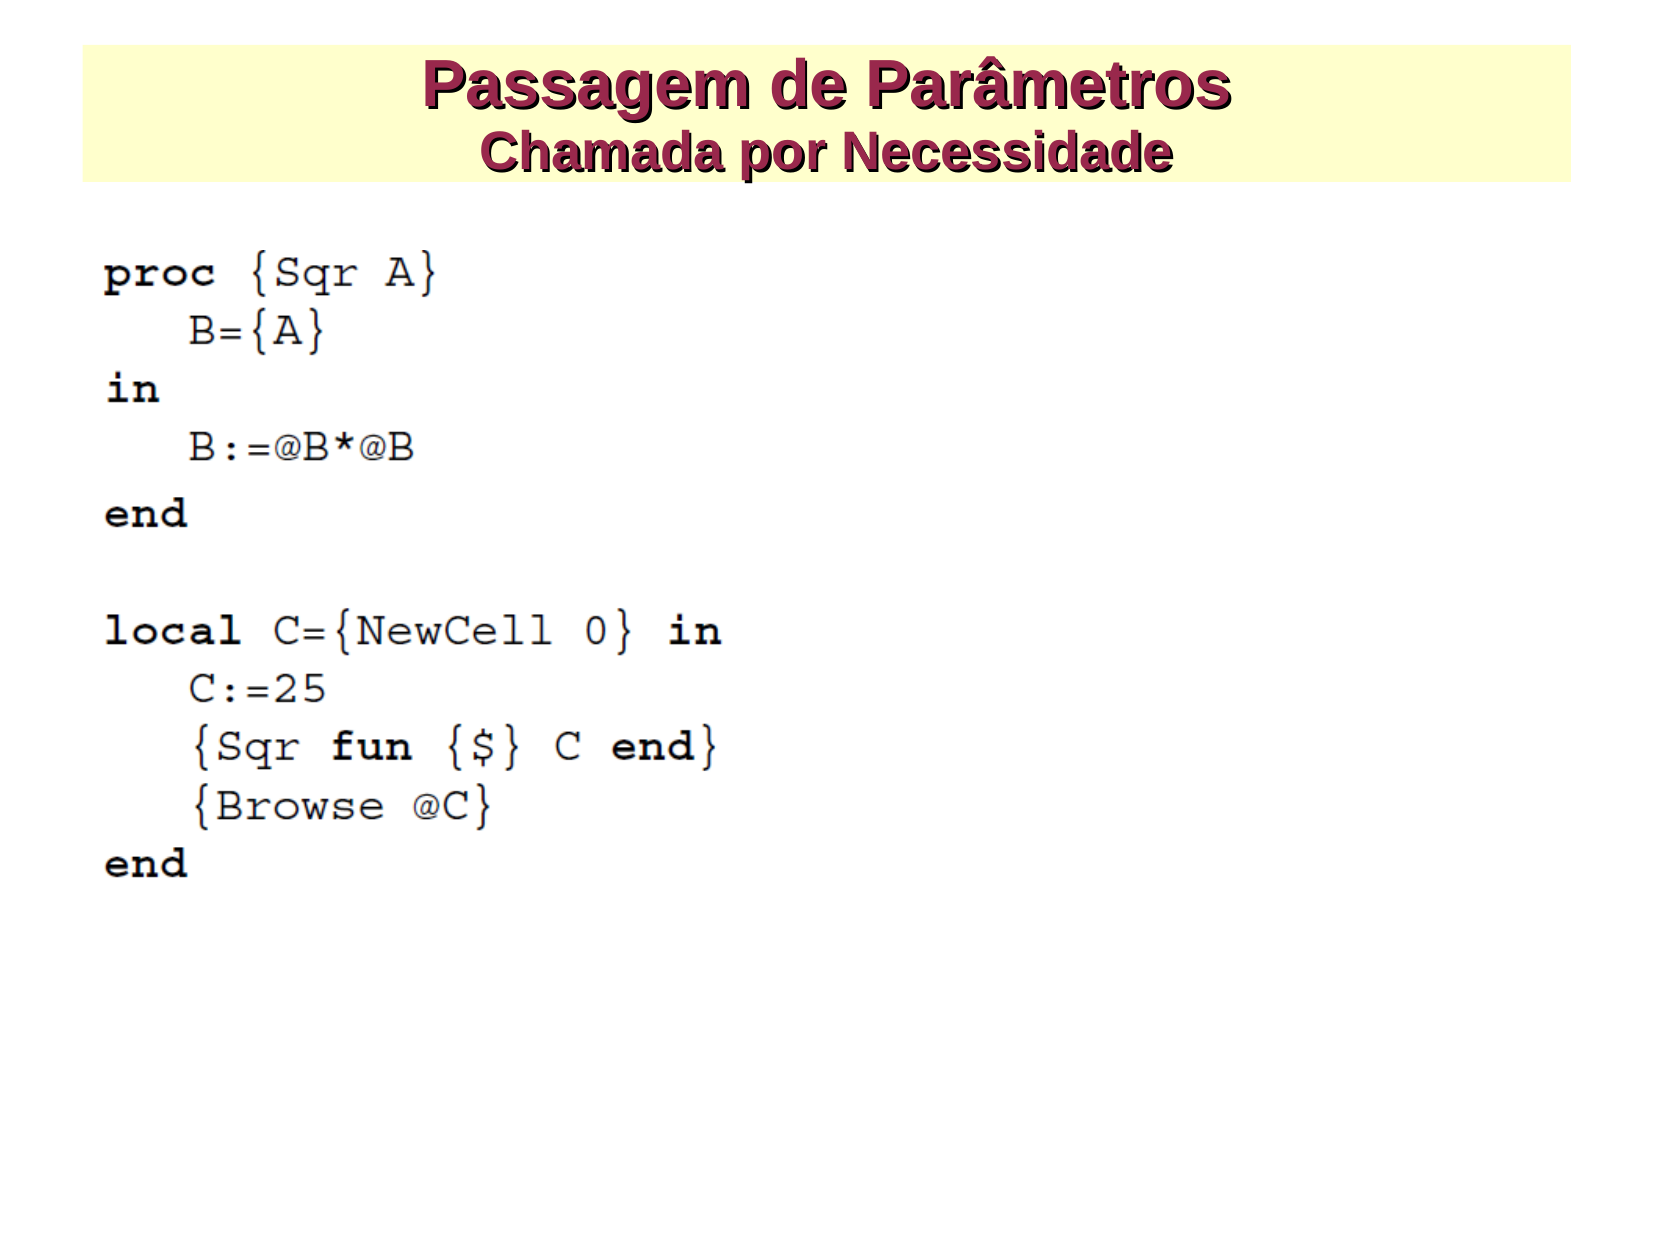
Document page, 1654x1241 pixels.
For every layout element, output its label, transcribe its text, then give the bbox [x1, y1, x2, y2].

title Passagem de Parâmetros Chamada por Necessidade [82, 44, 1571, 182]
picture [100, 250, 443, 473]
picture [100, 496, 740, 882]
